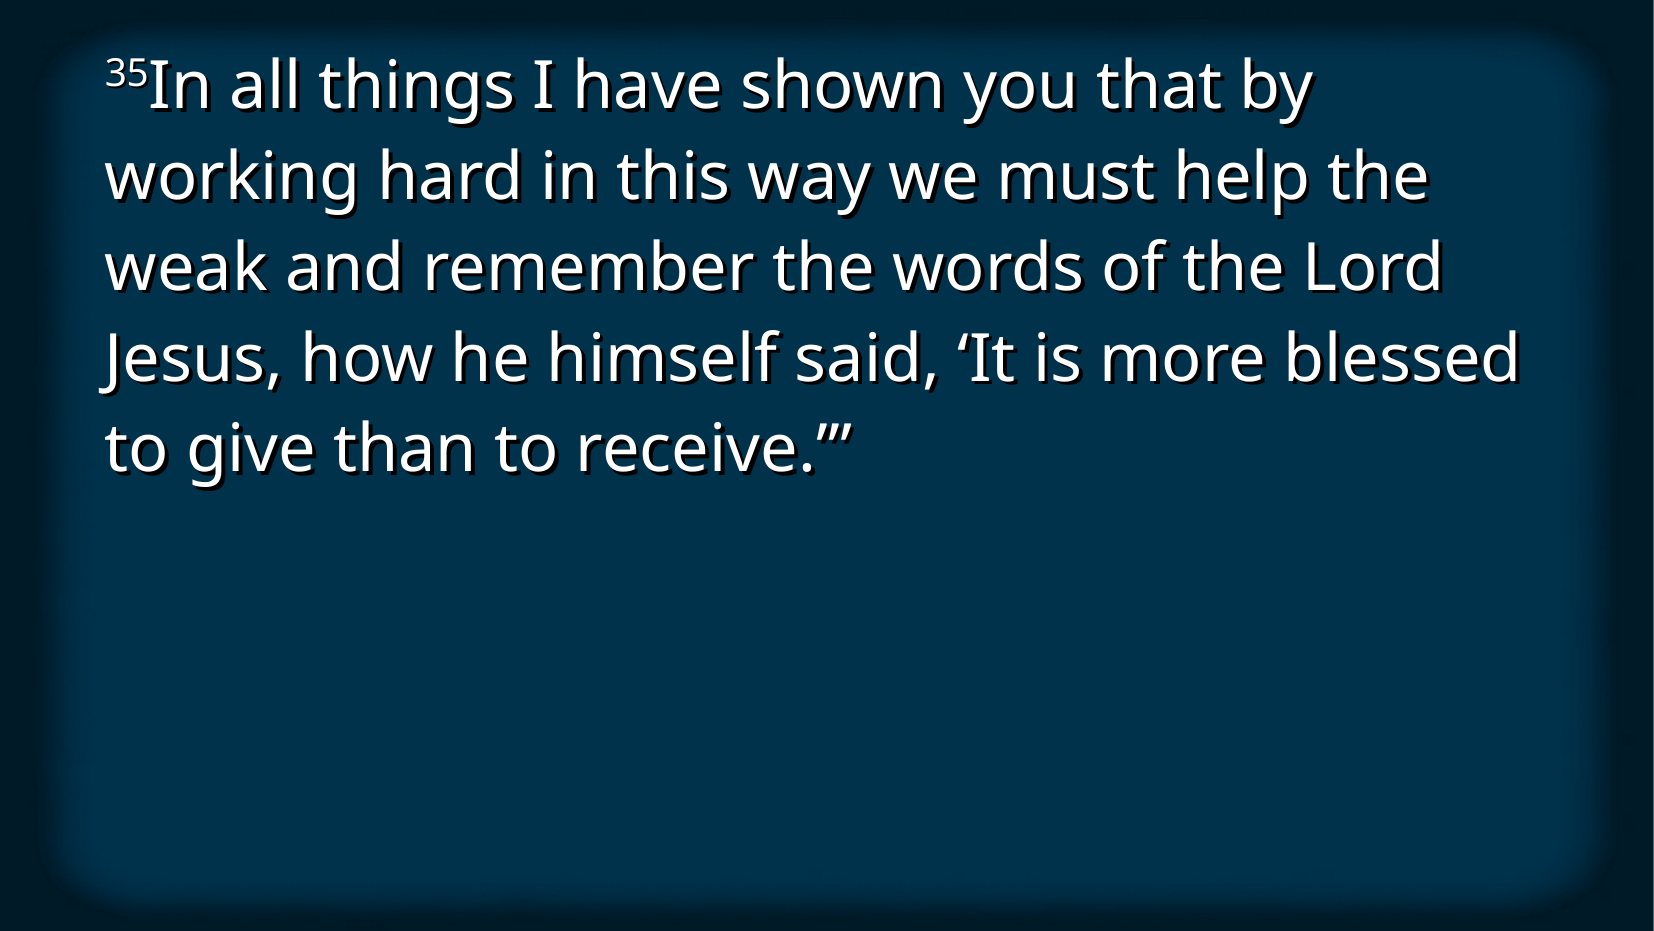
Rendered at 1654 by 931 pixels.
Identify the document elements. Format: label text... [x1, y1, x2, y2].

picture [0, 0, 1654, 931]
text_box 35In all things I have shown you that by working hard in this way we must help the weak and remember the words of the Lord Jesus, how he himself said, ‘It is more blessed to give than to receive.’” [90, 30, 1561, 489]
